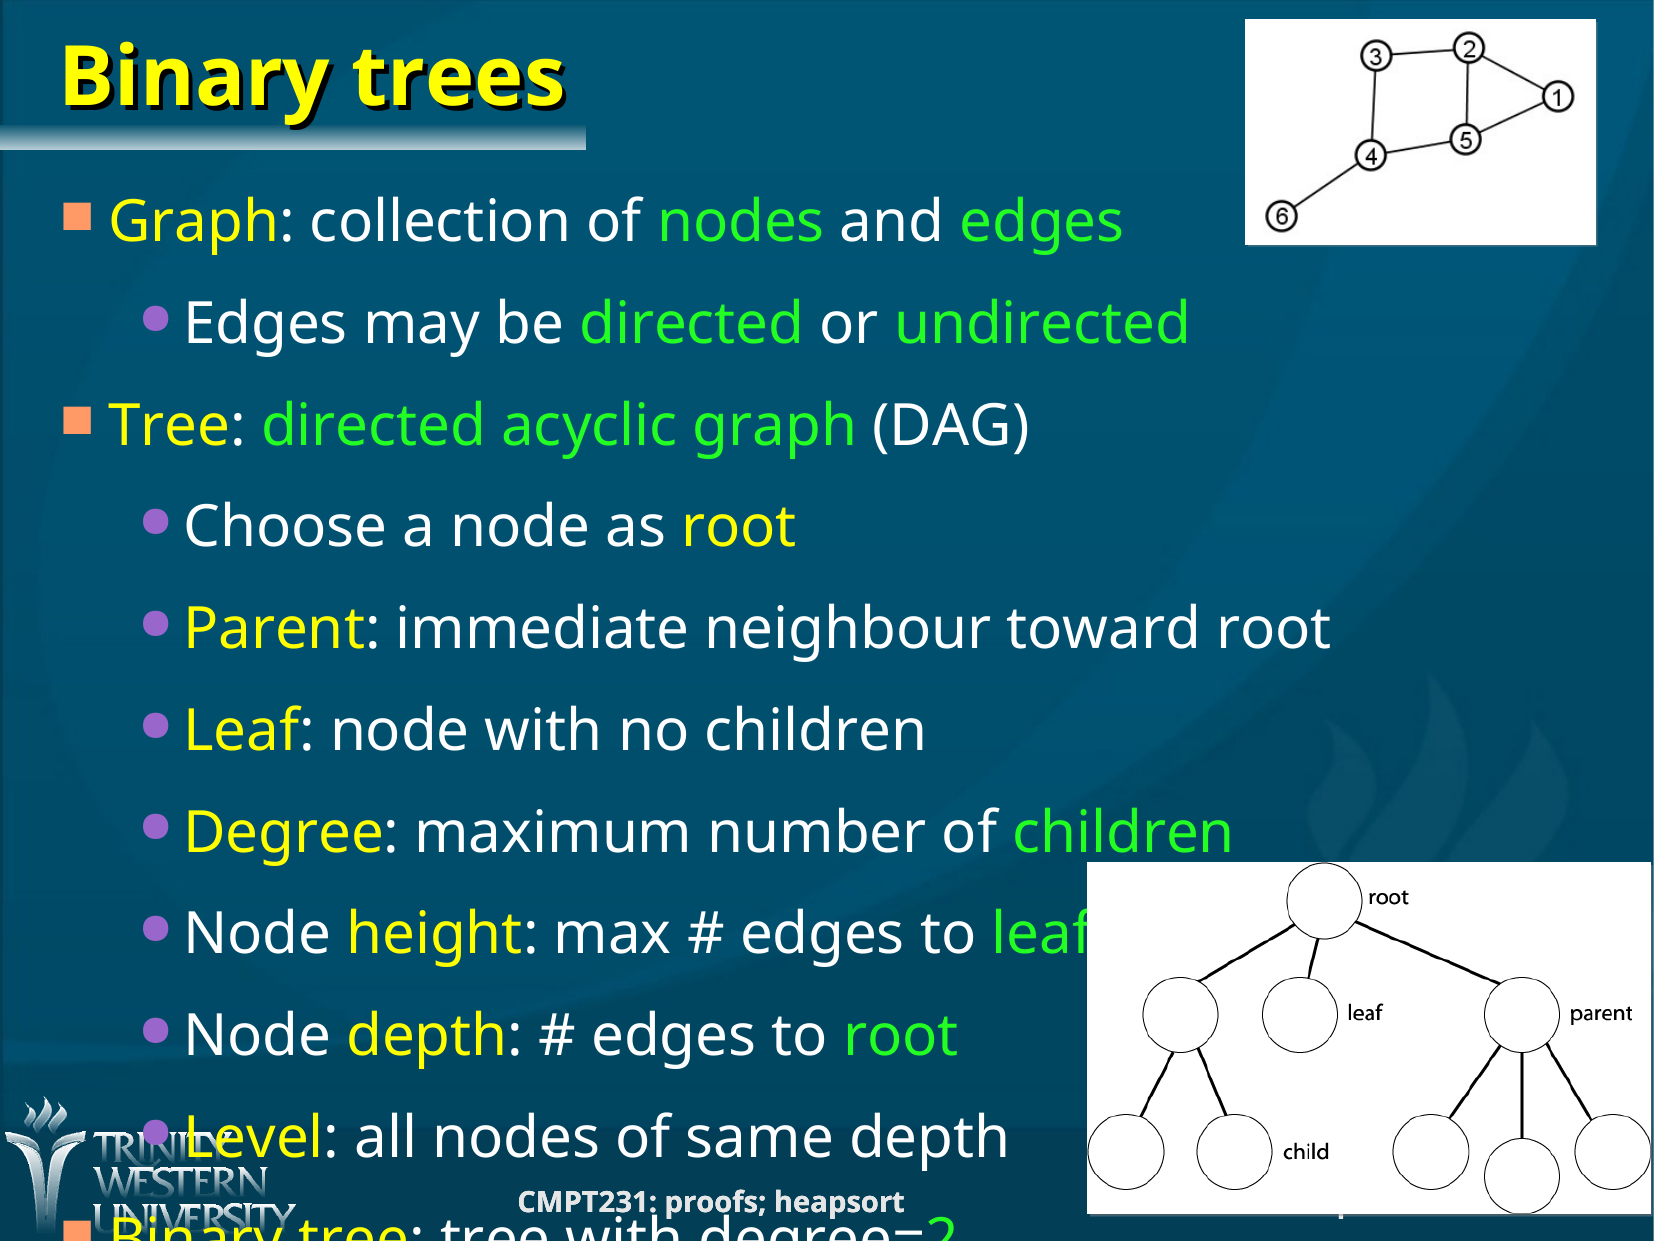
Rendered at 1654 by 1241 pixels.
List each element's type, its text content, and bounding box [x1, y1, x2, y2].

picture [38, 1227, 54, 1232]
list Graph: collection of nodes and edges Edges may be directed or undirected Tree: directed acyclic graph (DAG) Choose a node as root Parent: immediate neighbour toward root Leaf: node with no children Degree: maximum number of children Node height: max # edges to leaf child Node depth: # edges to root Level: all nodes of same depth Binary tree: tree with degree=2 [63, 179, 1597, 1150]
title Binary trees [59, 19, 1245, 127]
picture [1246, 20, 1596, 245]
picture [1087, 863, 1651, 1215]
